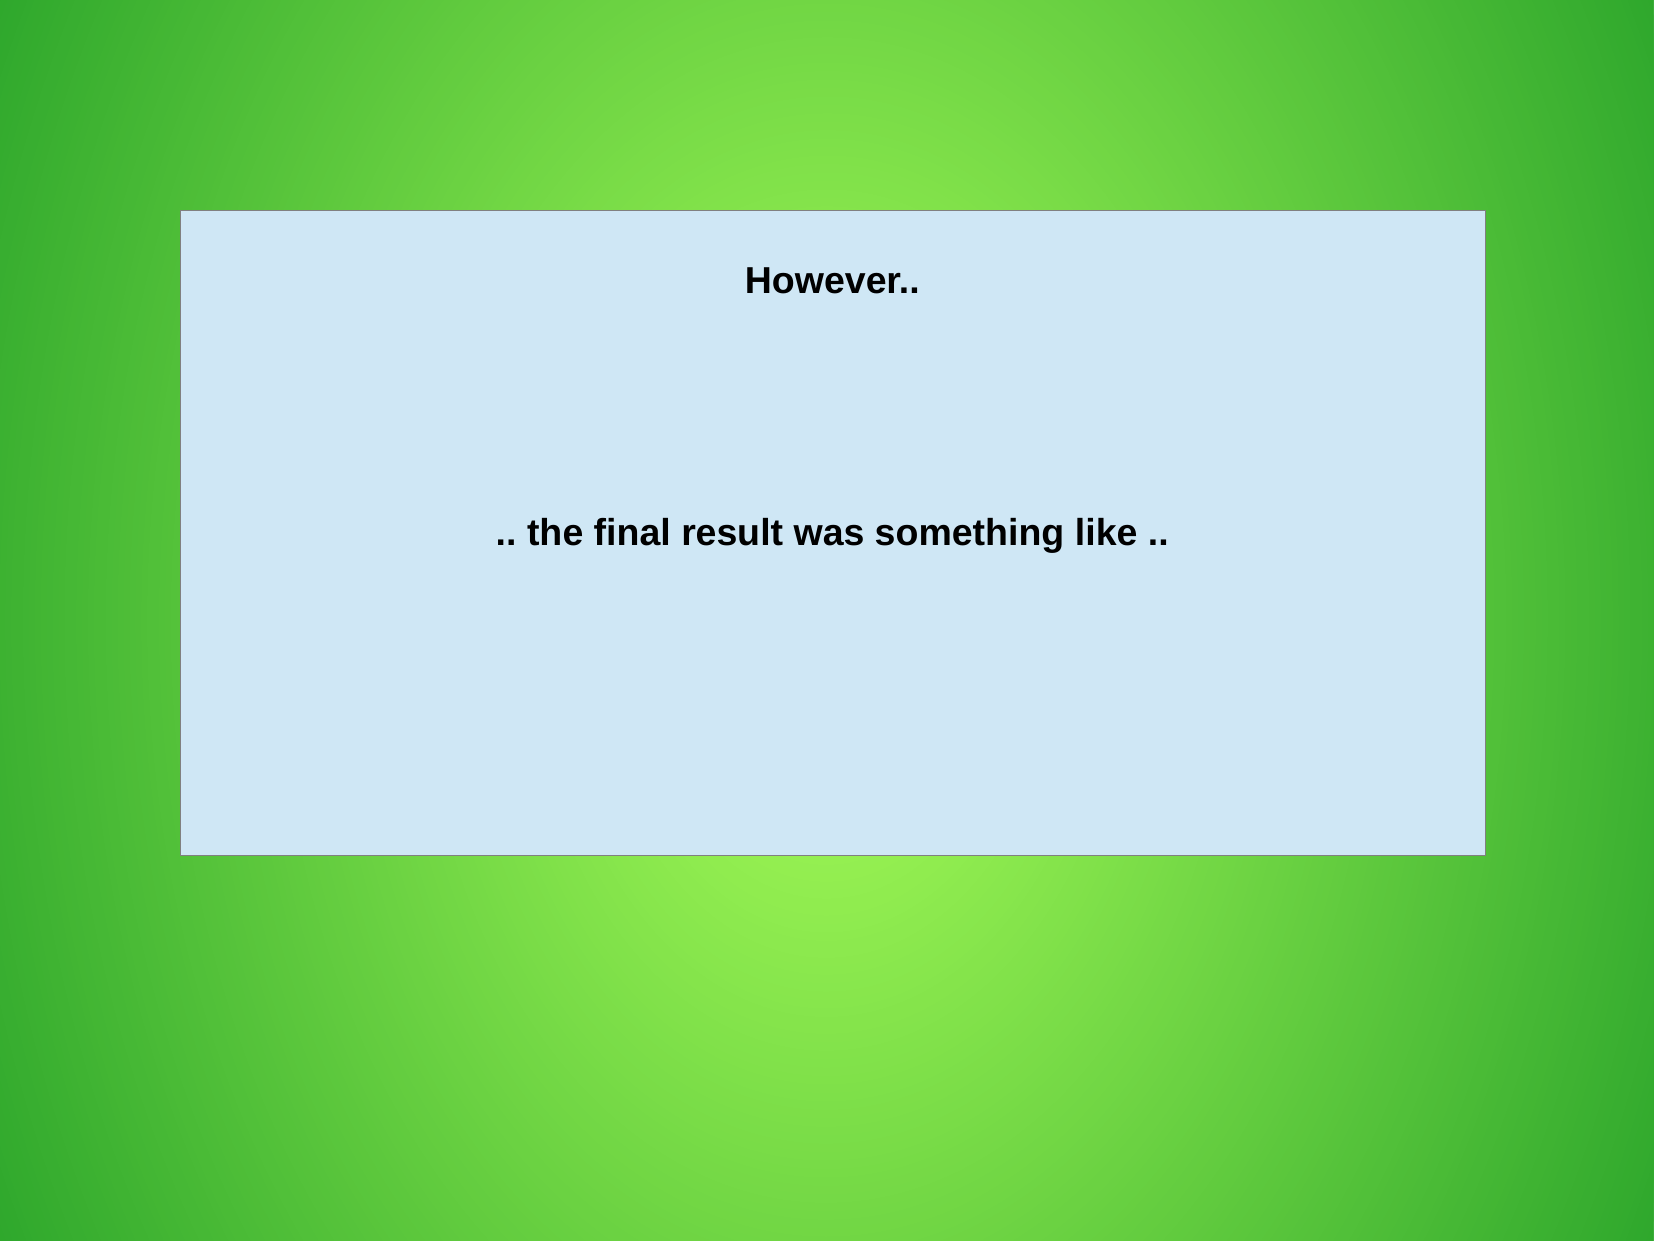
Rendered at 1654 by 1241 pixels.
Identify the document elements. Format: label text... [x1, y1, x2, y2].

text_box However.. .. the final result was something like .. [180, 210, 1486, 856]
